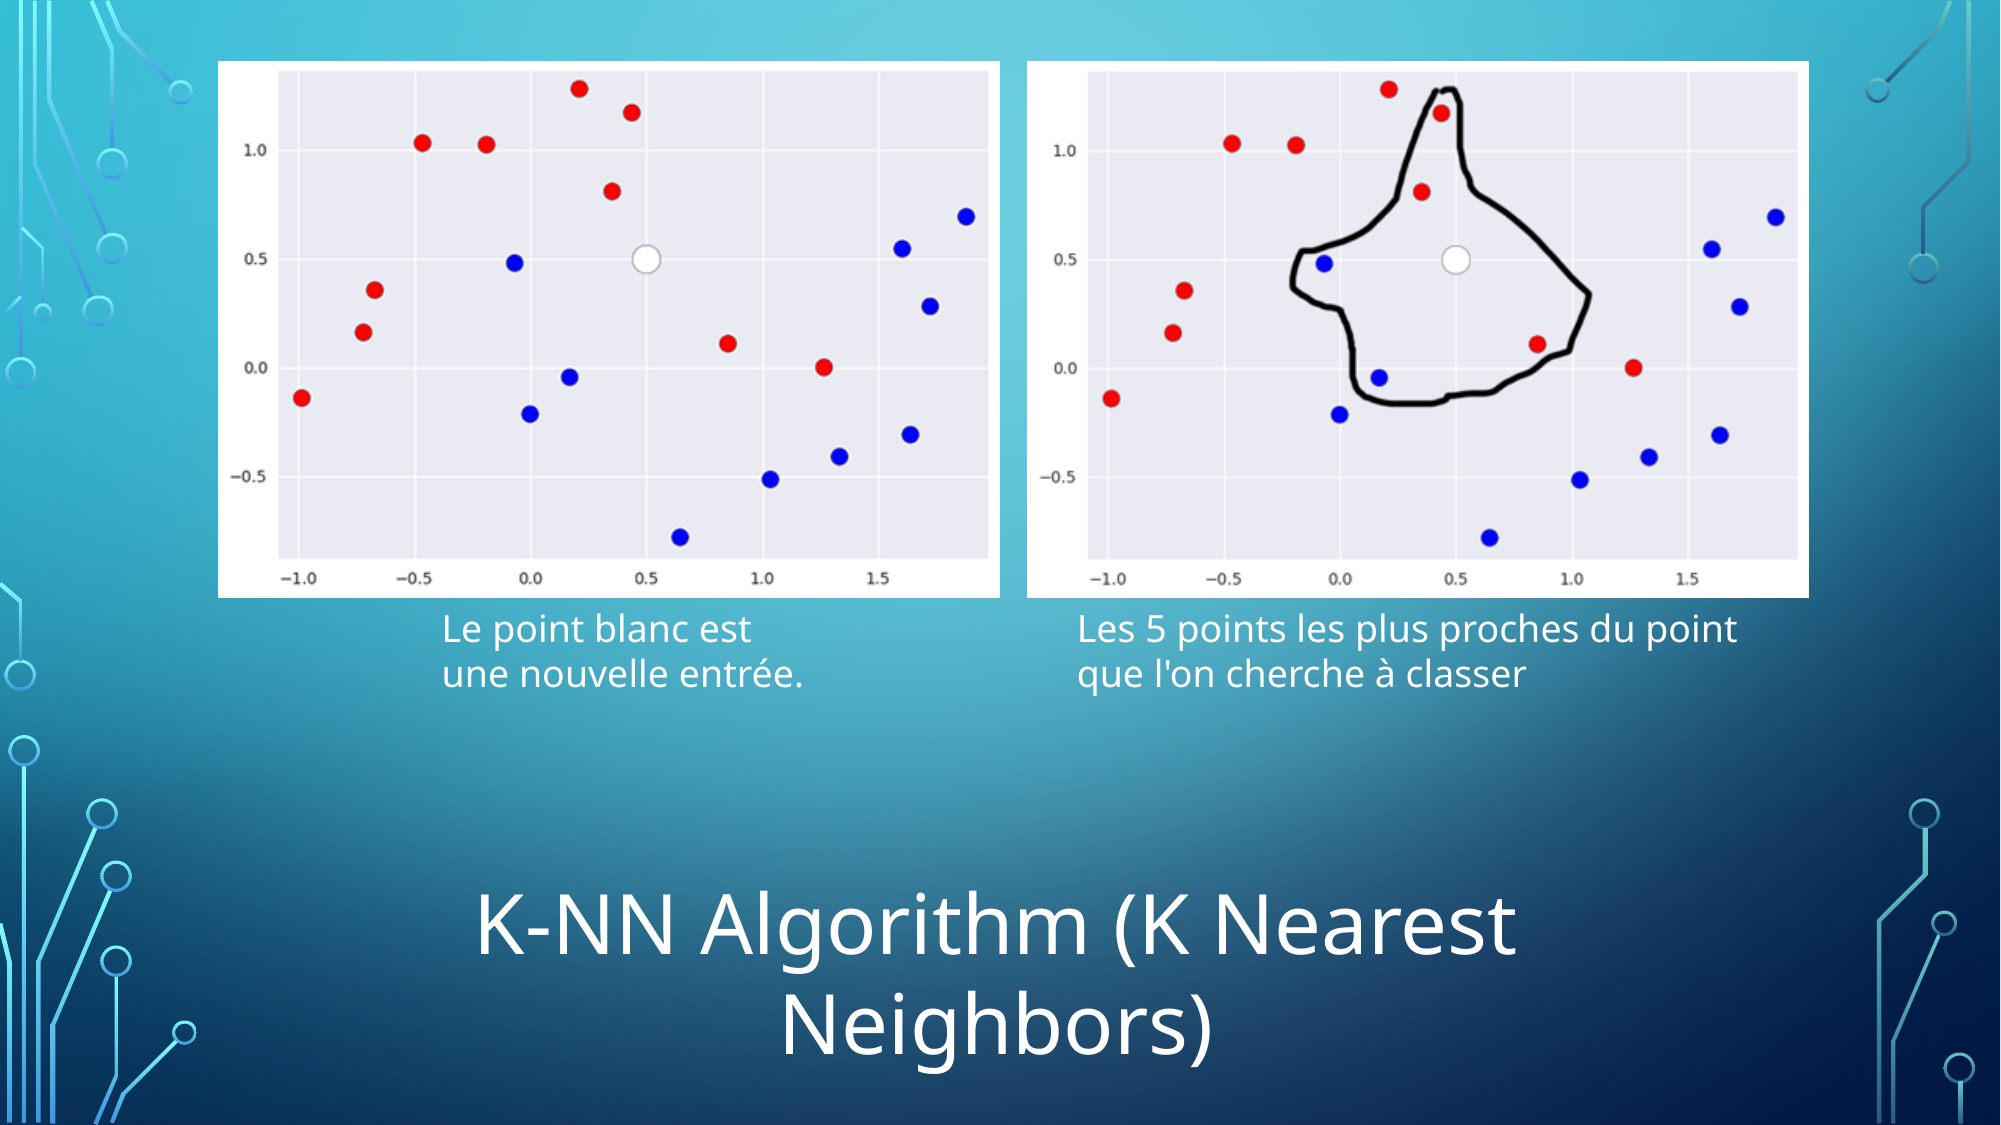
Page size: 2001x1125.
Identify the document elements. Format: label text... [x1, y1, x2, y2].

text_box K-NN Algorithm (K Nearest Neighbors) [266, 863, 1726, 980]
picture [218, 61, 1000, 598]
picture [1027, 61, 1809, 598]
text_box Les 5 points les plus proches du point que l'on cherche à classer [1061, 597, 1782, 749]
text_box Le point blanc est une nouvelle entrée. [426, 597, 827, 704]
